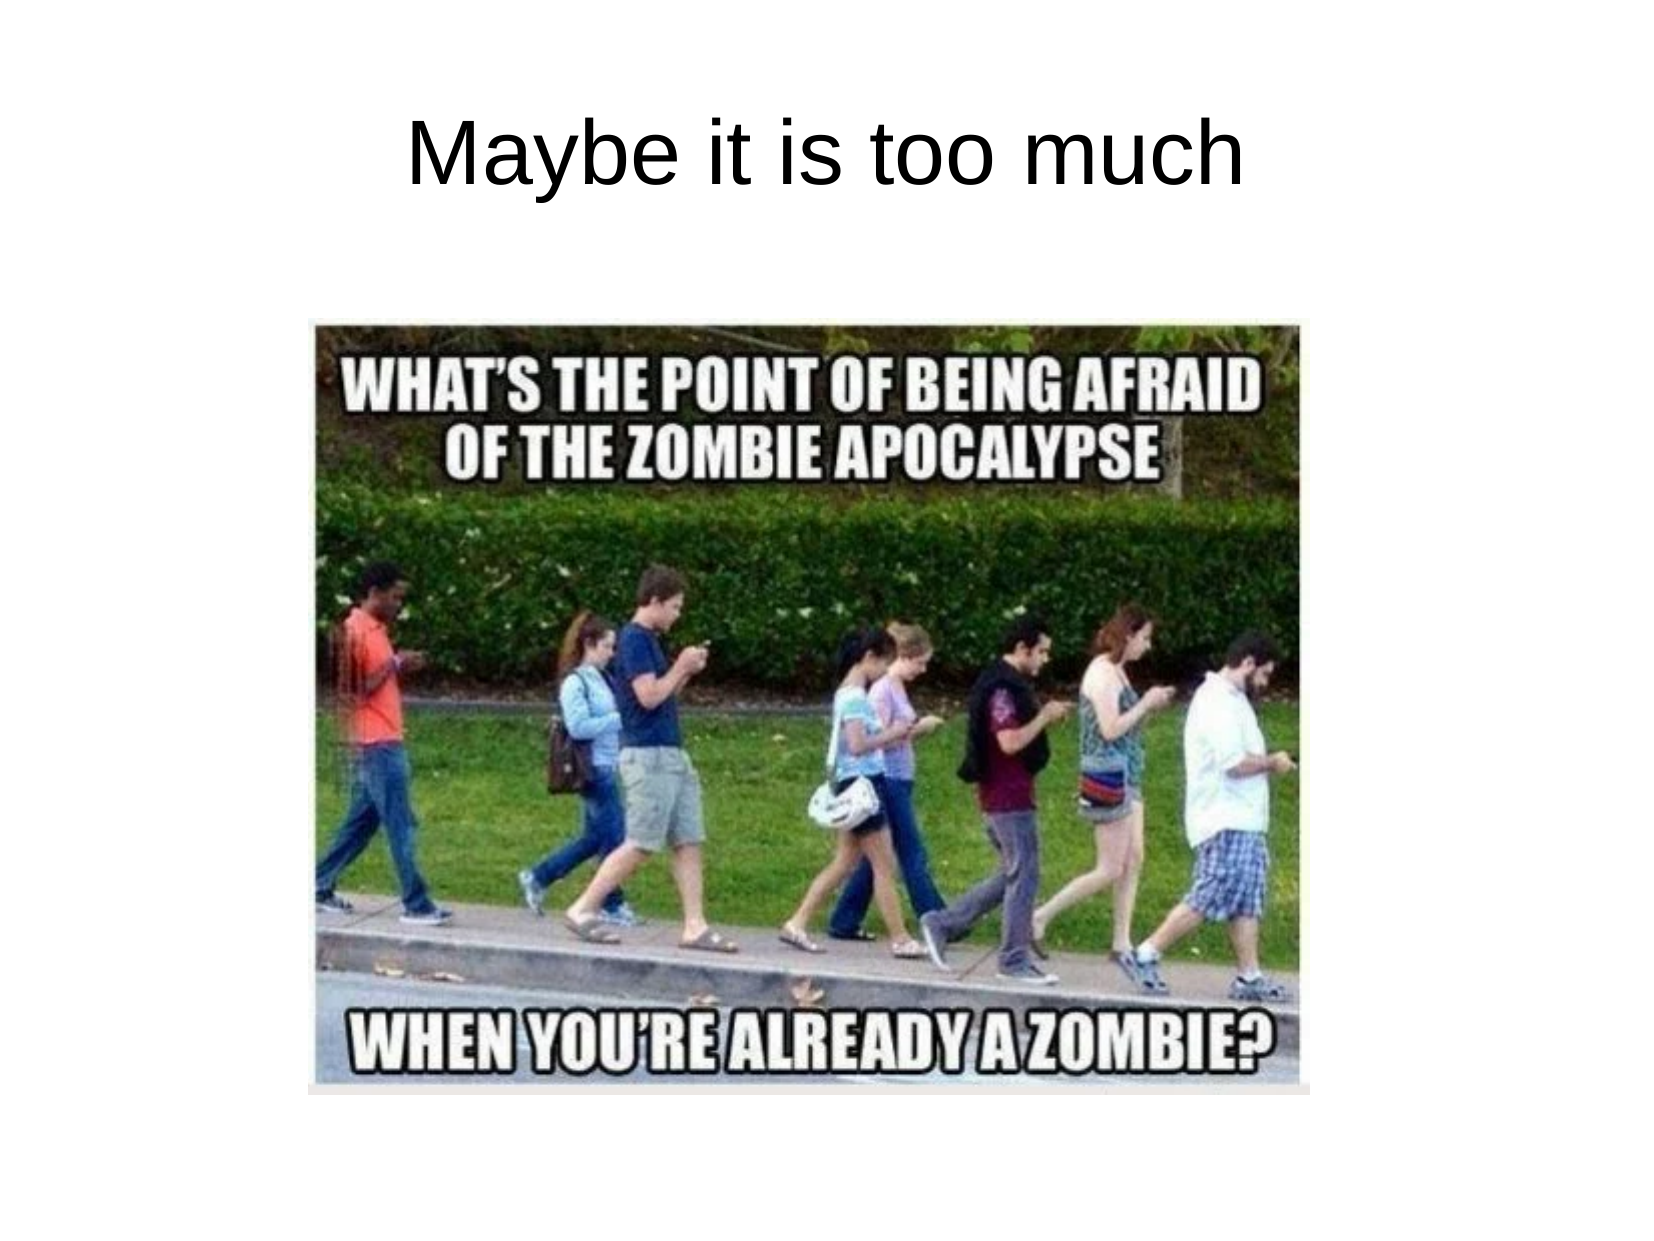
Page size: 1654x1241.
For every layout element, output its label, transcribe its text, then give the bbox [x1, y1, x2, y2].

picture [308, 318, 1310, 1096]
title Maybe it is too much [82, 49, 1571, 257]
